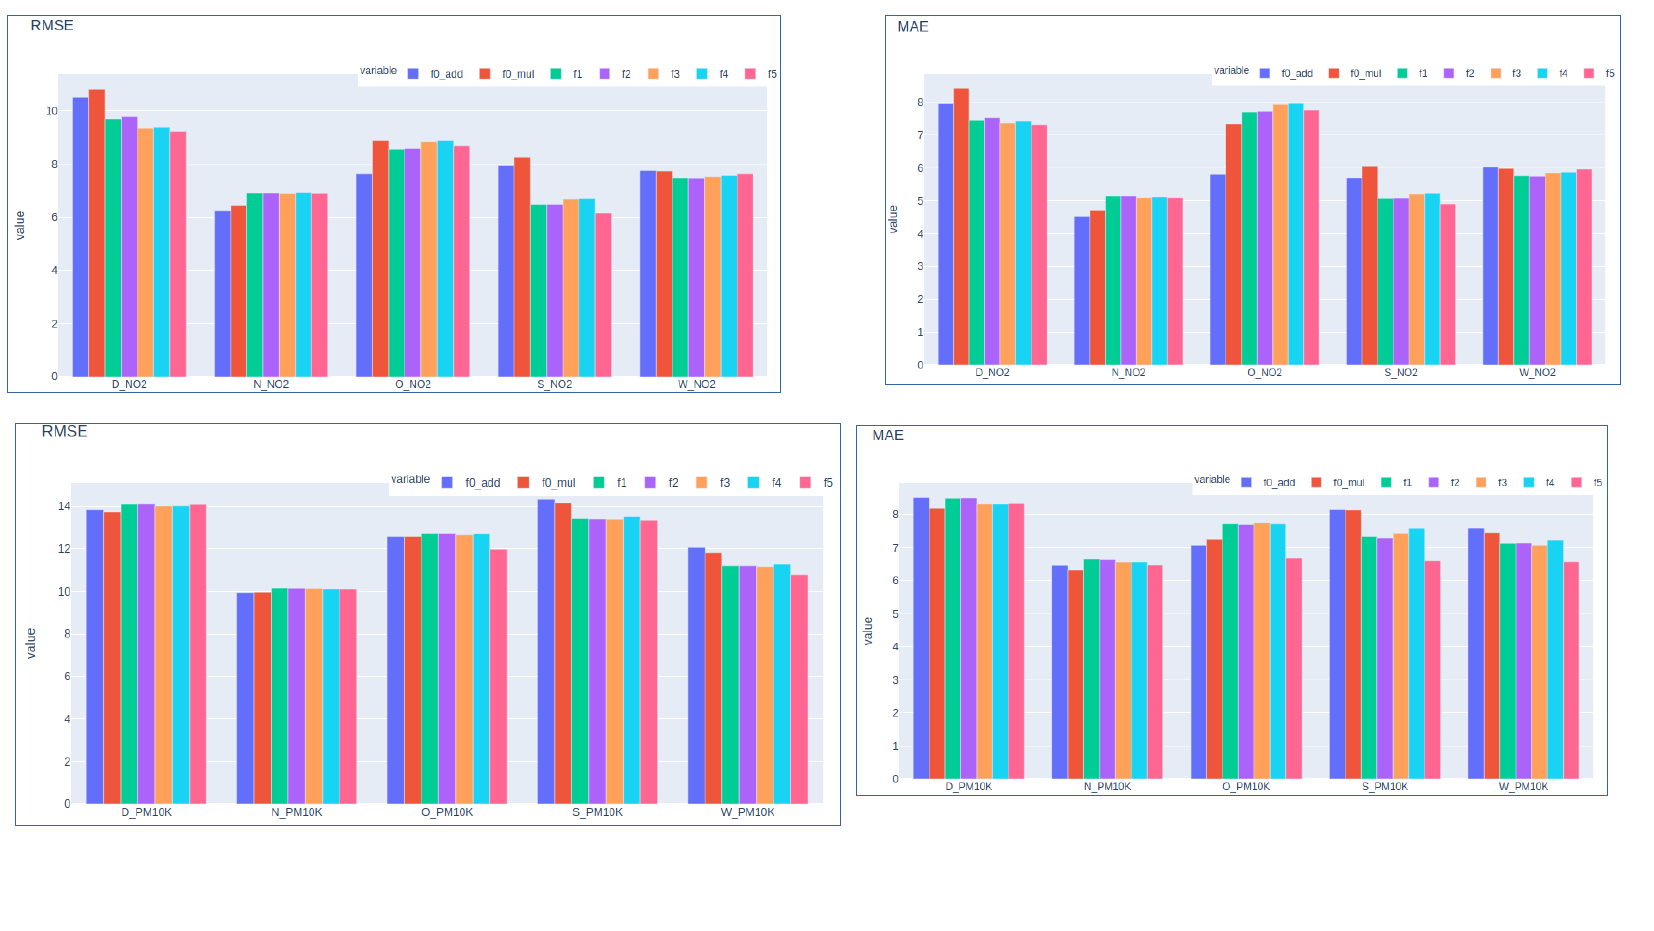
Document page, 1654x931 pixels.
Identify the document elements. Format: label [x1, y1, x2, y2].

picture [885, 15, 1621, 385]
picture [856, 425, 1608, 796]
picture [15, 423, 841, 826]
picture [7, 15, 781, 393]
